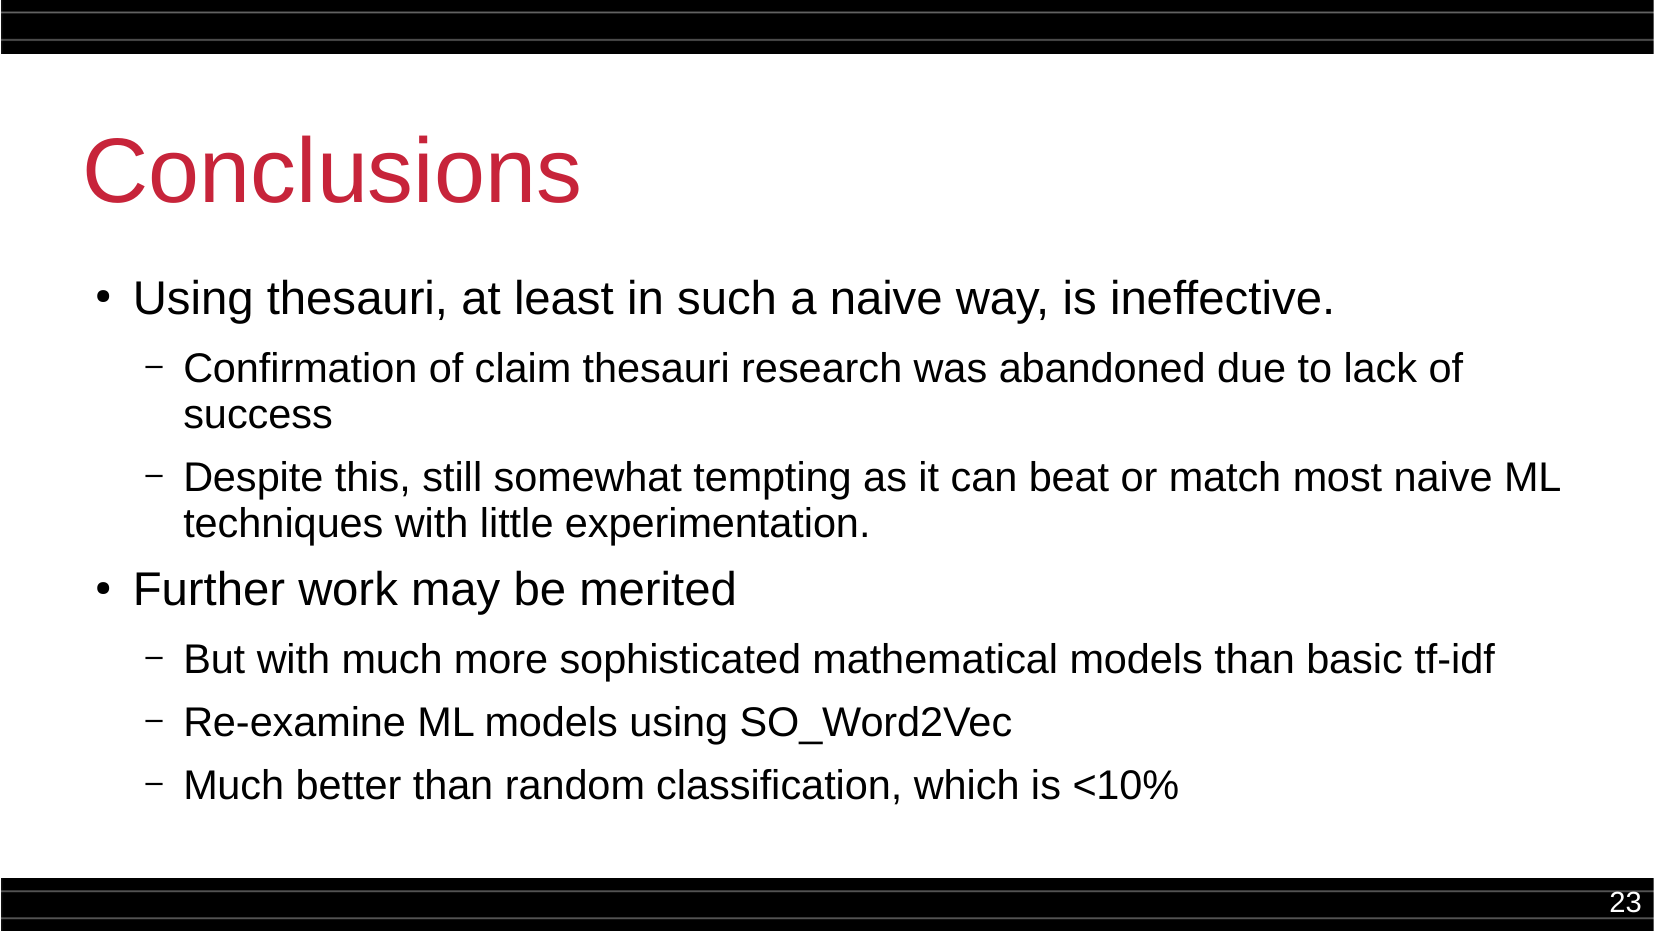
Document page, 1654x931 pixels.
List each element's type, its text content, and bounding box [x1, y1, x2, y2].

picture [1, 0, 1654, 54]
picture [1, 878, 1654, 931]
title Conclusions [82, 92, 1571, 249]
list Using thesauri, at least in such a naive way, is ineffective. Confirmation of claim thesauri research was abandoned due to lack of success Despite this, still somewhat tempting as it can beat or match most naive ML techniques with little experimentation. Further work may be merited But with much more sophisticated mathematical models than basic tf-idf Re-examine ML models using SO_Word2Vec Much better than random classification, which is <10% [82, 271, 1571, 811]
